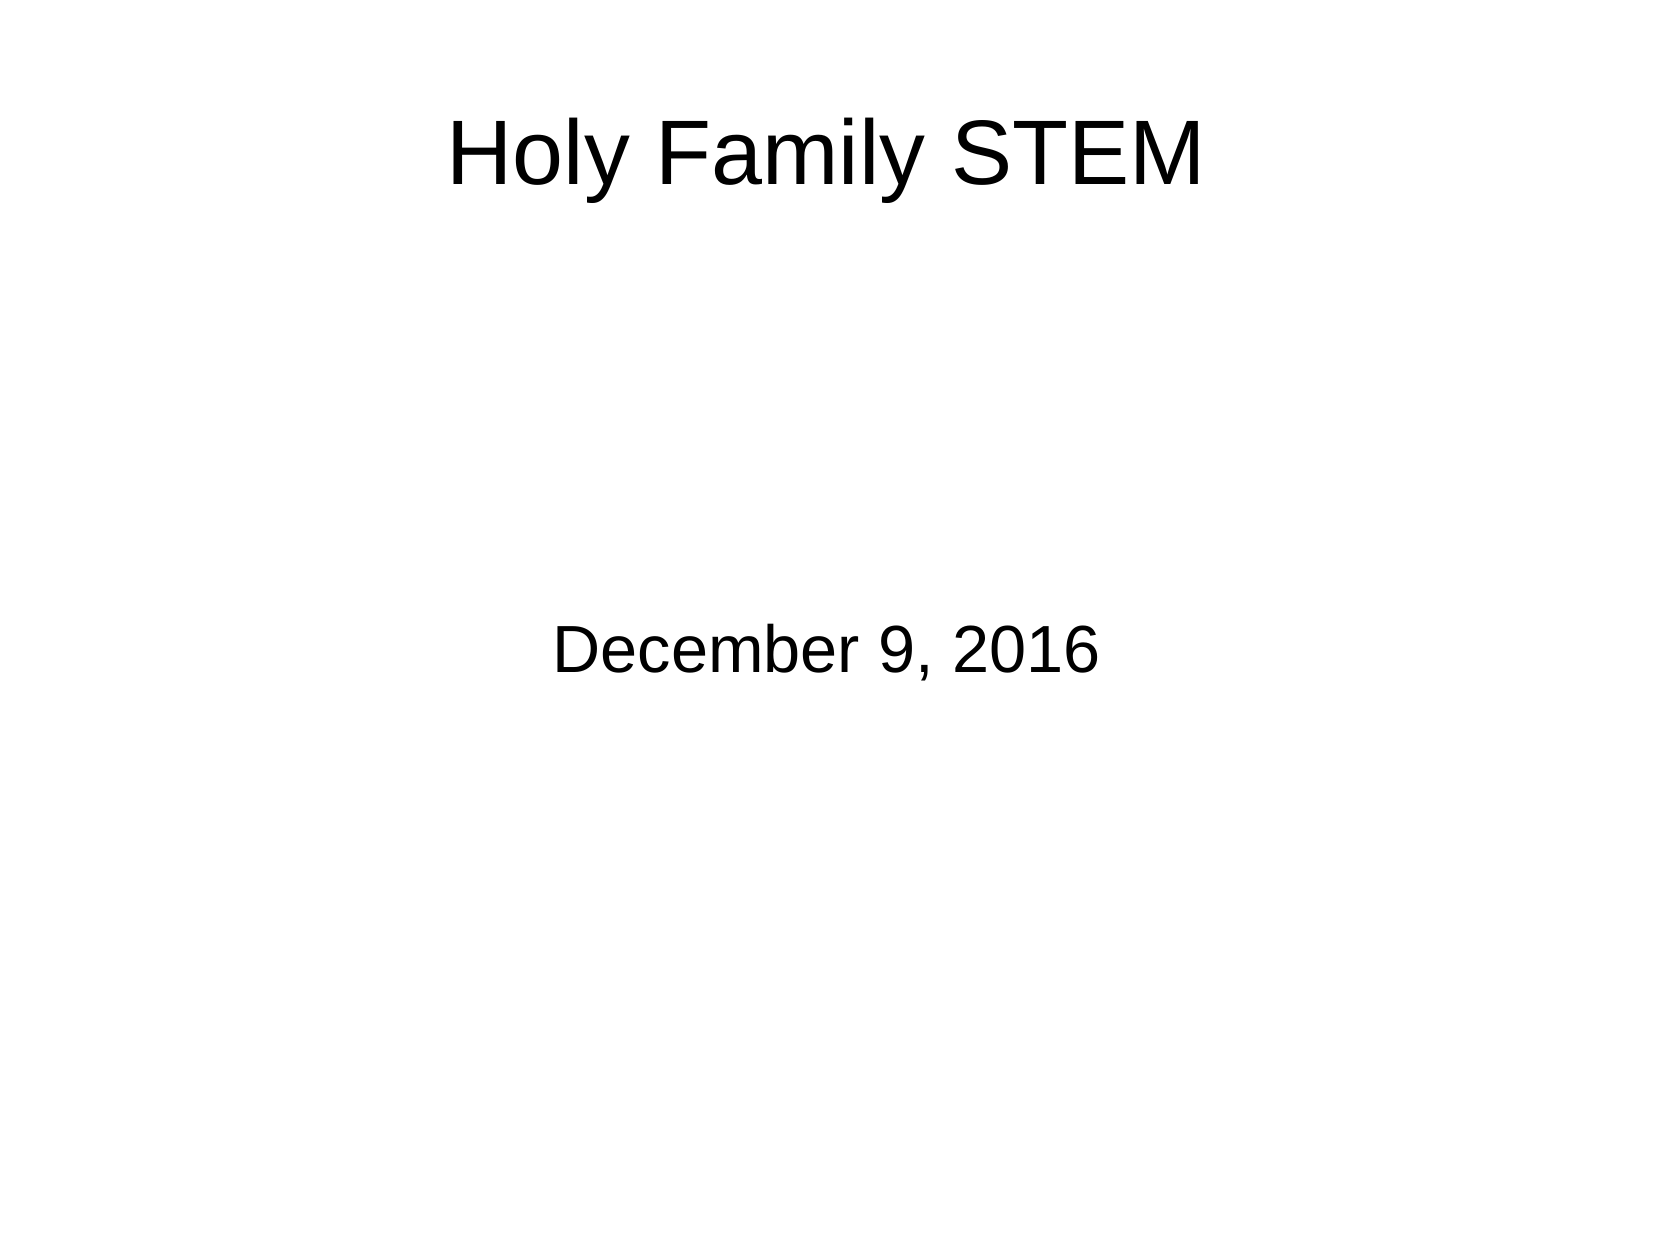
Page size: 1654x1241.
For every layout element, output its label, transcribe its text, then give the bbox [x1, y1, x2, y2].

title Holy Family STEM [82, 49, 1571, 257]
subtitle December 9, 2016 [82, 290, 1571, 1010]
